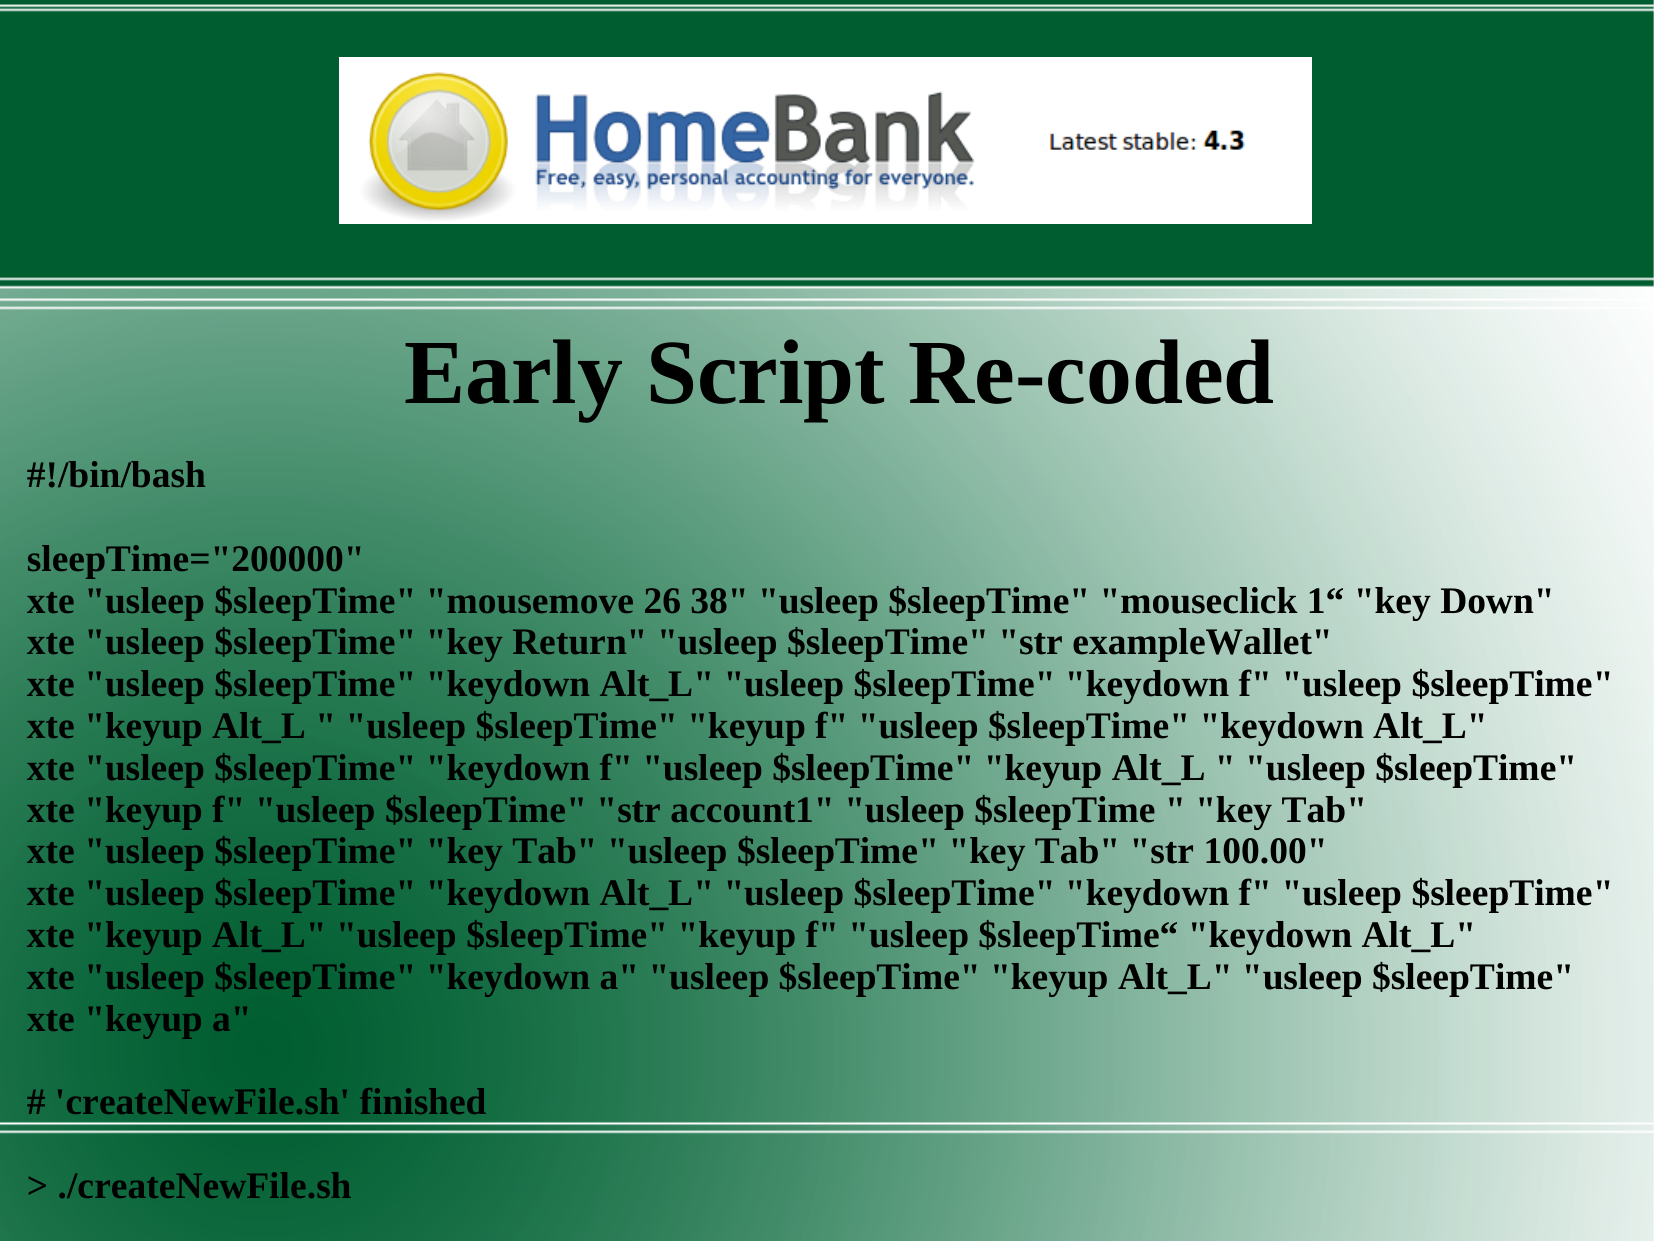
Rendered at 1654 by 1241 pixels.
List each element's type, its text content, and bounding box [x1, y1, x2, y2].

picture [0, 0, 1654, 1241]
text_box Early Script Re-coded #!/bin/bash sleepTime="200000" xte "usleep $sleepTime" "mousemove 26 38" "usleep $sleepTime" "mouseclick 1“ "key Down" xte "usleep $sleepTime" "key Return" "usleep $sleepTime" "str exampleWallet" xte "usleep $sleepTime" "keydown Alt_L" "usleep $sleepTime" "keydown f" "usleep $sleepTime" xte "keyup Alt_L " "usleep $sleepTime" "keyup f" "usleep $sleepTime" "keydown Alt_L" xte "usleep $sleepTime" "keydown f" "usleep $sleepTime" "keyup Alt_L " "usleep $sleepTime" xte "keyup f" "usleep $sleepTime" "str account1" "usleep $sleepTime " "key Tab" xte "usleep $sleepTime" "key Tab" "usleep $sleepTime" "key Tab" "str 100.00" xte "usleep $sleepTime" "keydown Alt_L" "usleep $sleepTime" "keydown f" "usleep $sleepTime" xte "keyup Alt_L" "usleep $sleepTime" "keyup f" "usleep $sleepTime“ "keydown Alt_L" xte "usleep $sleepTime" "keydown a" "usleep $sleepTime" "keyup Alt_L" "usleep $sleepTime" xte "keyup a" # 'createNewFile.sh' finished > ./createNewFile.sh [26, 320, 1654, 1241]
